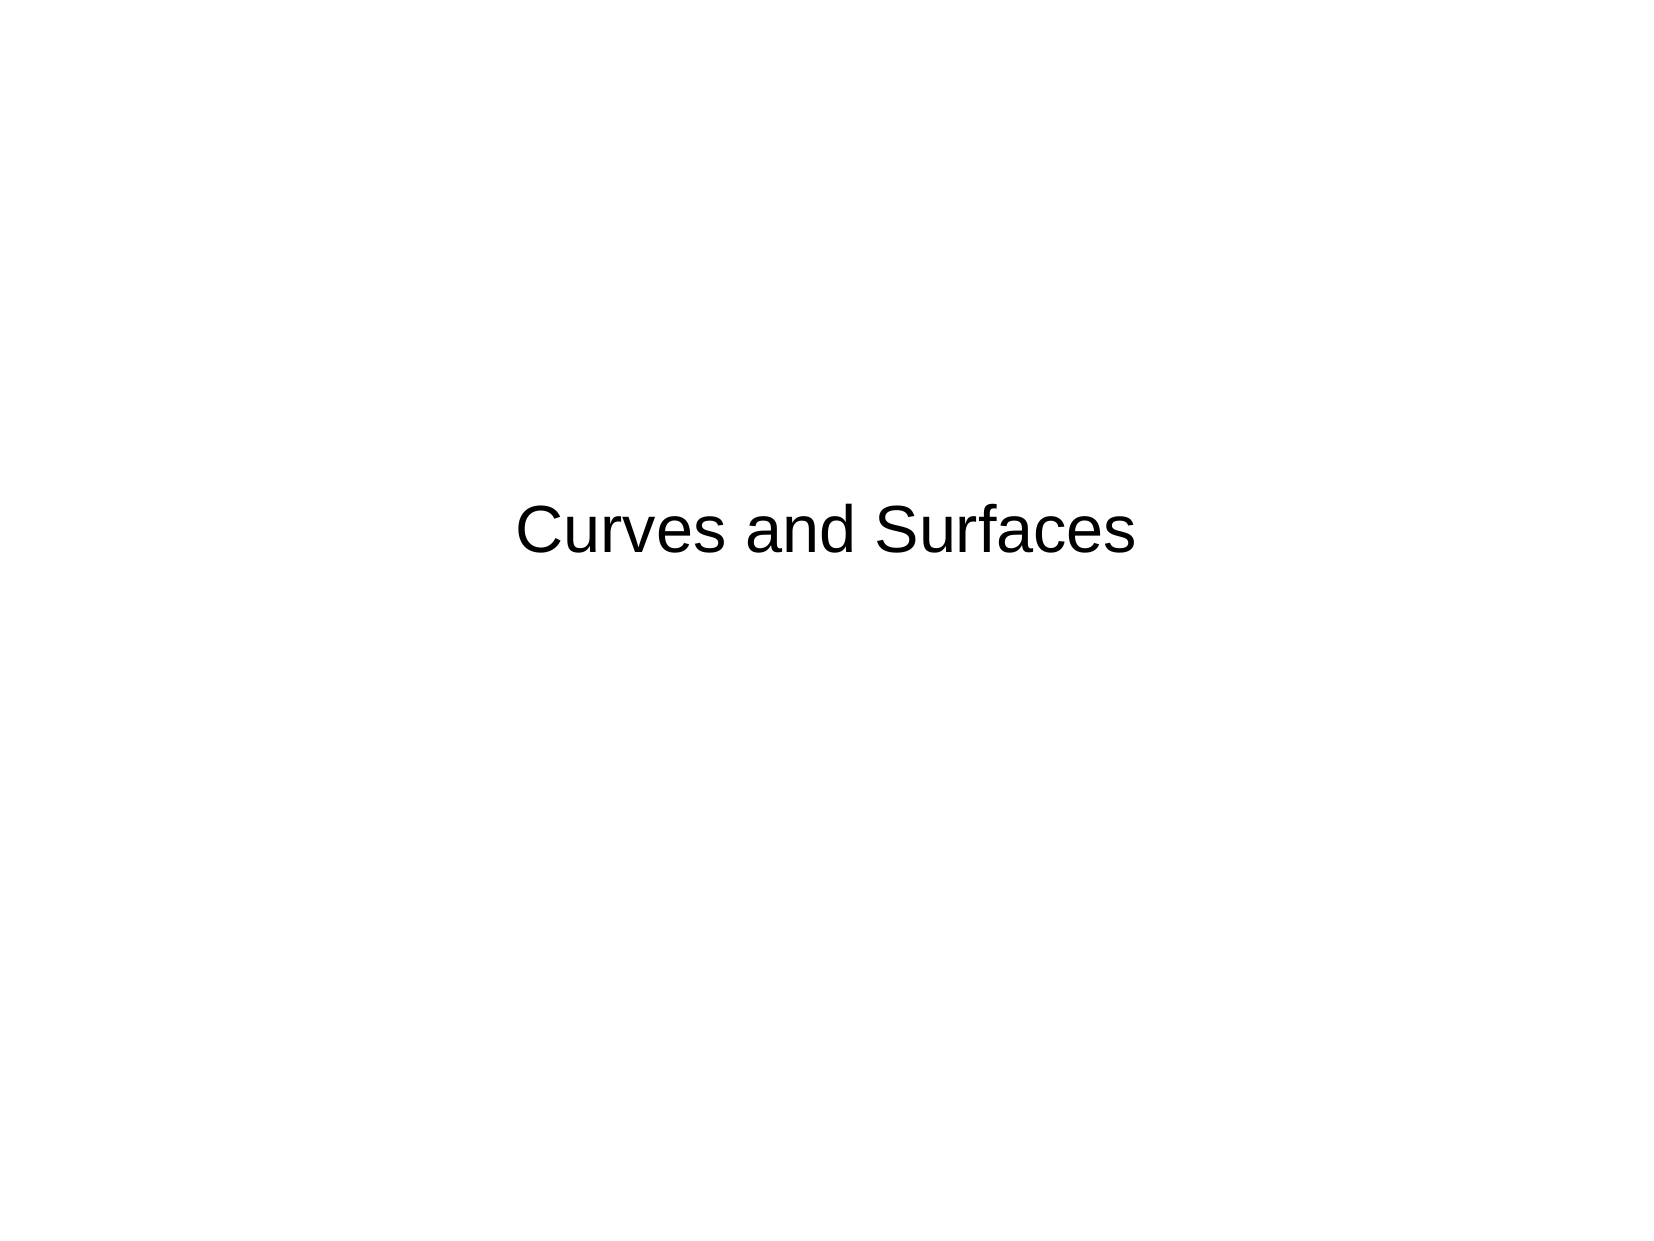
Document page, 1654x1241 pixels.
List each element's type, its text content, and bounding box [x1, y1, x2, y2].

subtitle Curves and Surfaces [82, 49, 1571, 1010]
